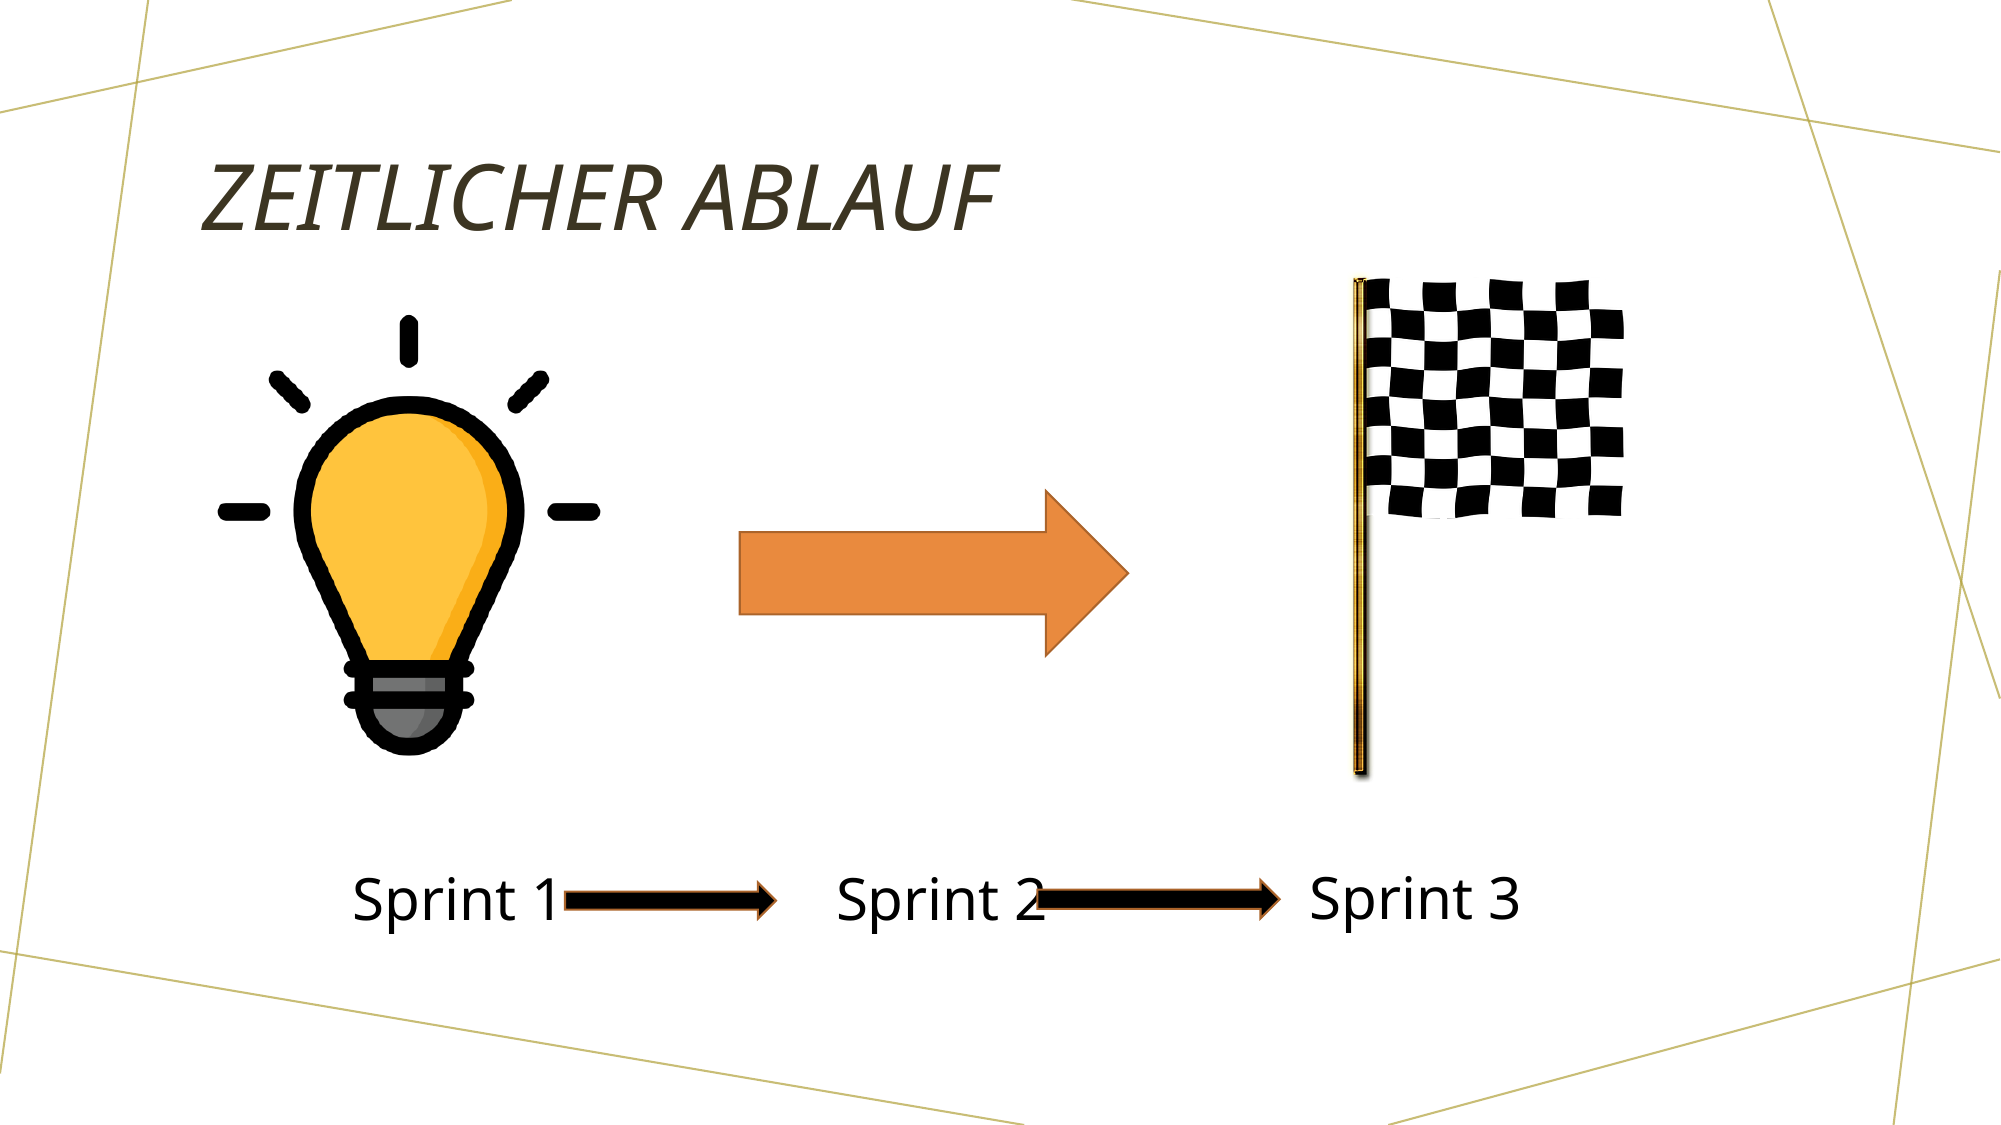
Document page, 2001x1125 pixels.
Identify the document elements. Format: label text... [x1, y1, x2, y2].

text_box [1037, 880, 1280, 919]
text_box Sprint 1 [337, 854, 613, 941]
text_box Sprint 3 [1294, 853, 1570, 940]
picture [187, 314, 630, 756]
text_box Sprint 2 [821, 854, 1179, 941]
text_box [739, 491, 1128, 656]
text_box [564, 882, 776, 919]
picture [1128, 206, 1737, 816]
title Zeitlicher Ablauf [187, 87, 1813, 315]
